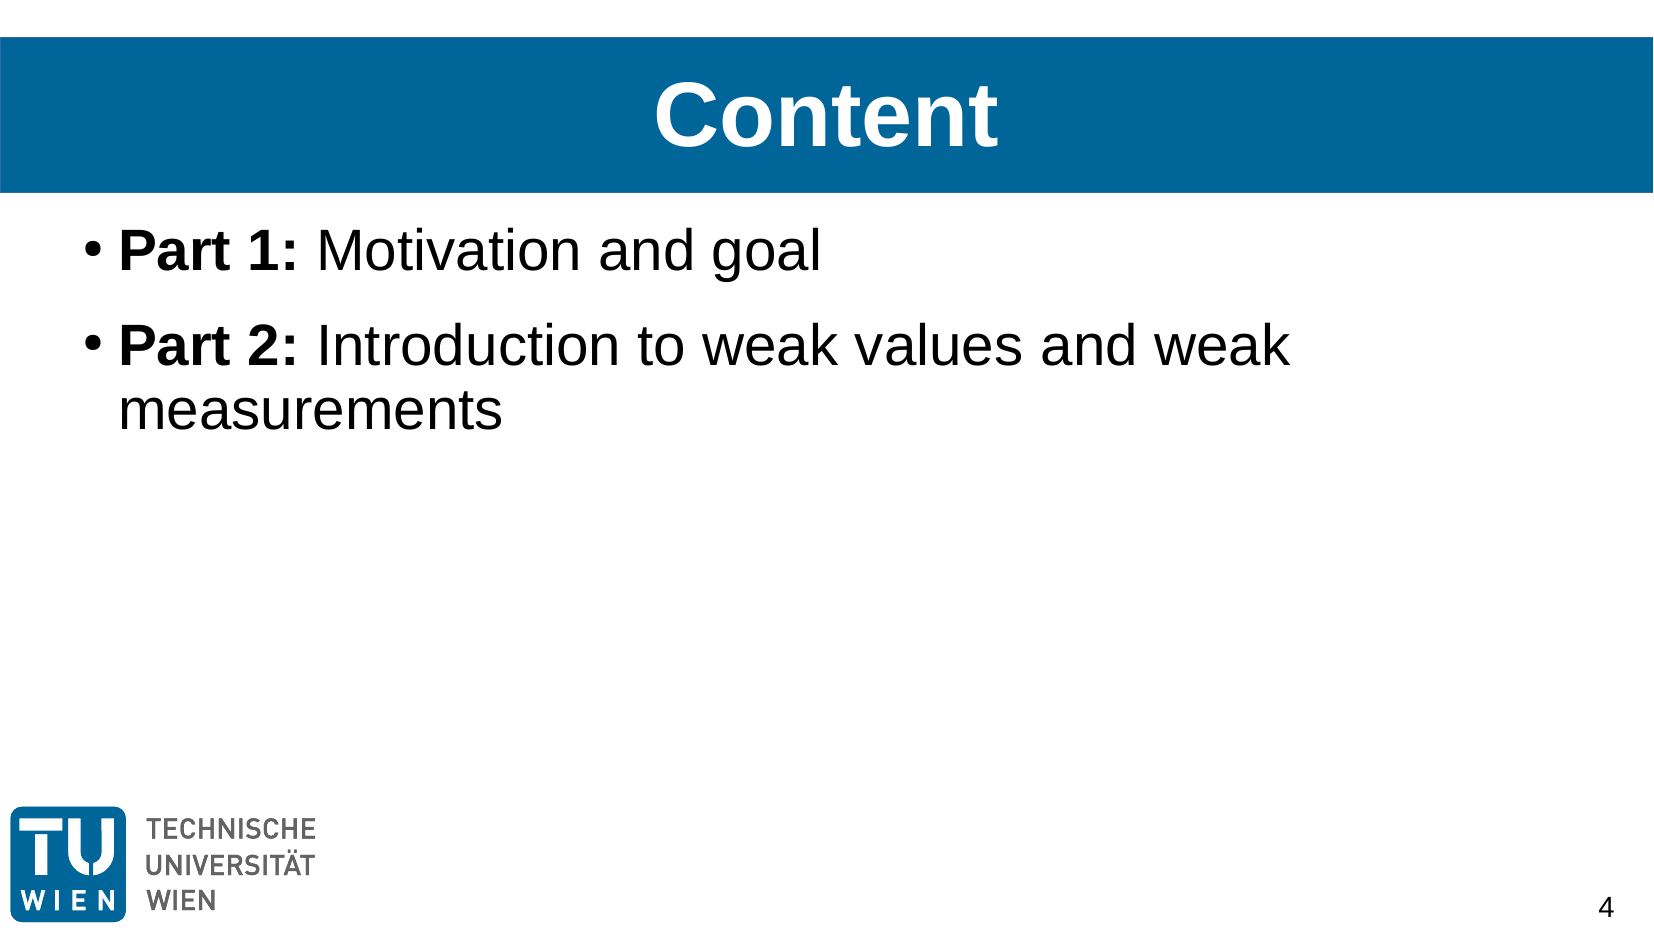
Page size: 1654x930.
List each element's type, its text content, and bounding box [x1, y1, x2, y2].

list Part 1: Motivation and goal Part 2: Introduction to weak values and weak measurements [82, 217, 1591, 856]
title Content [0, 37, 1653, 193]
